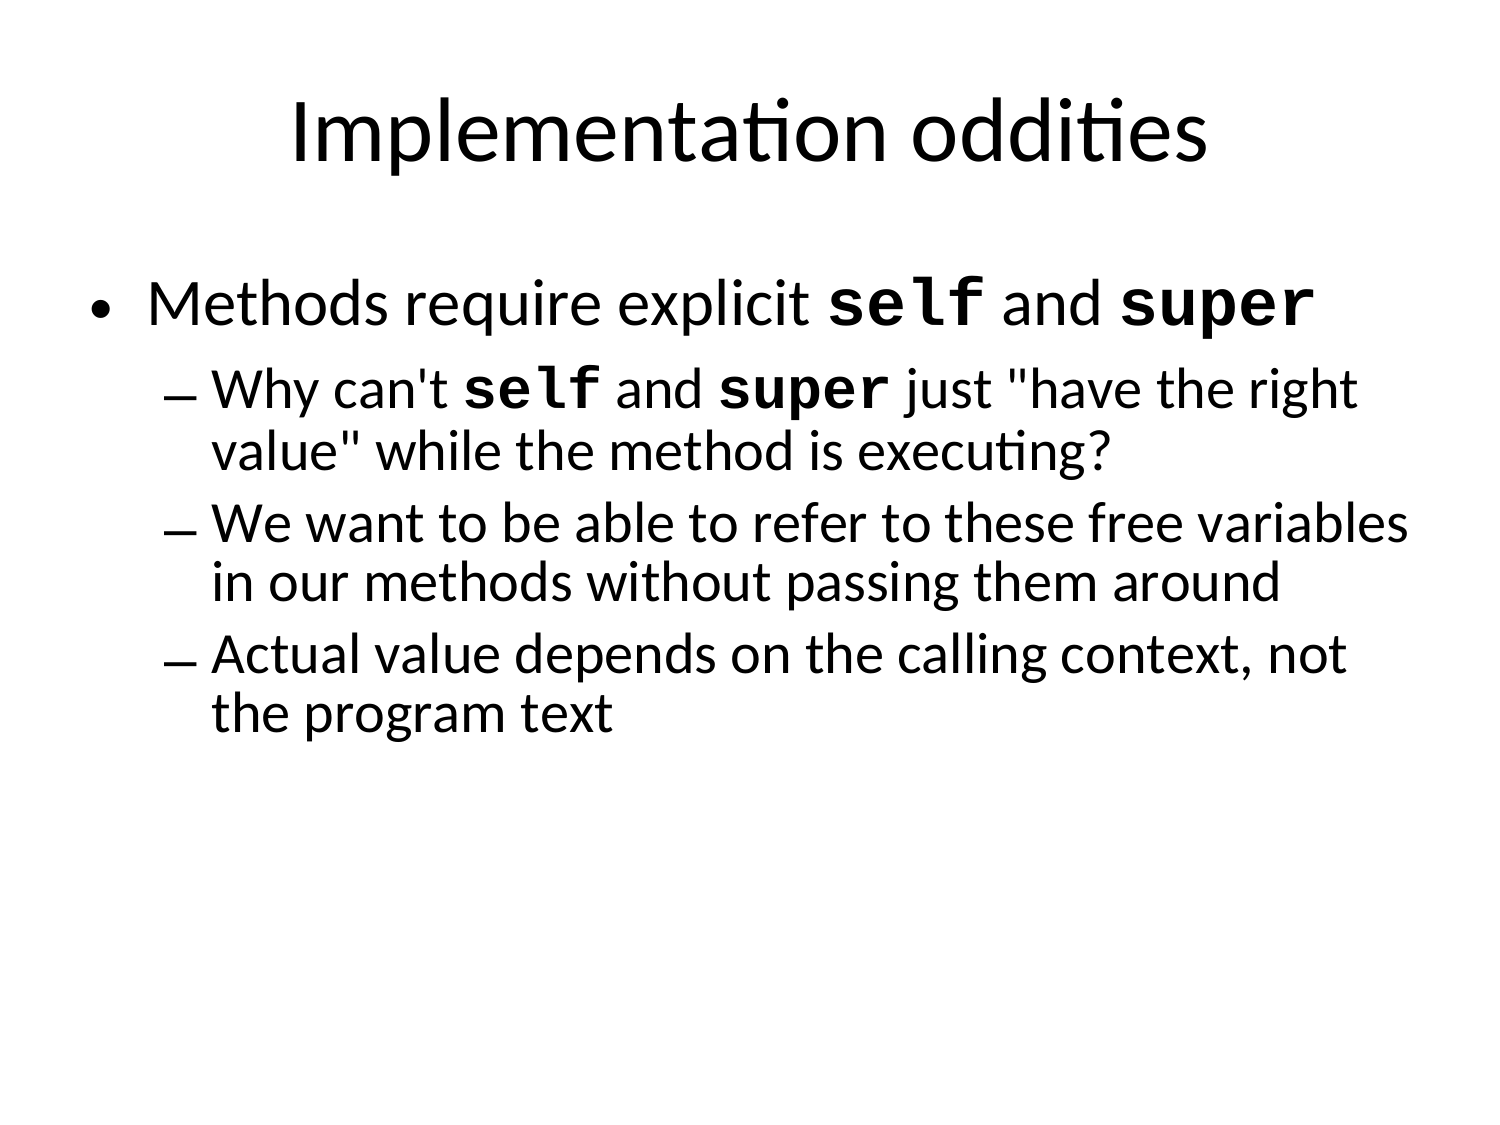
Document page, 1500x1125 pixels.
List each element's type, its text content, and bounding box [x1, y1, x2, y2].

title Implementation oddities [75, 45, 1426, 233]
list Methods require explicit self and super Why can't self and super just "have the right value" while the method is executing? We want to be able to refer to these free variables in our methods without passing them around Actual value depends on the calling context, not the program text [75, 262, 1426, 1028]
